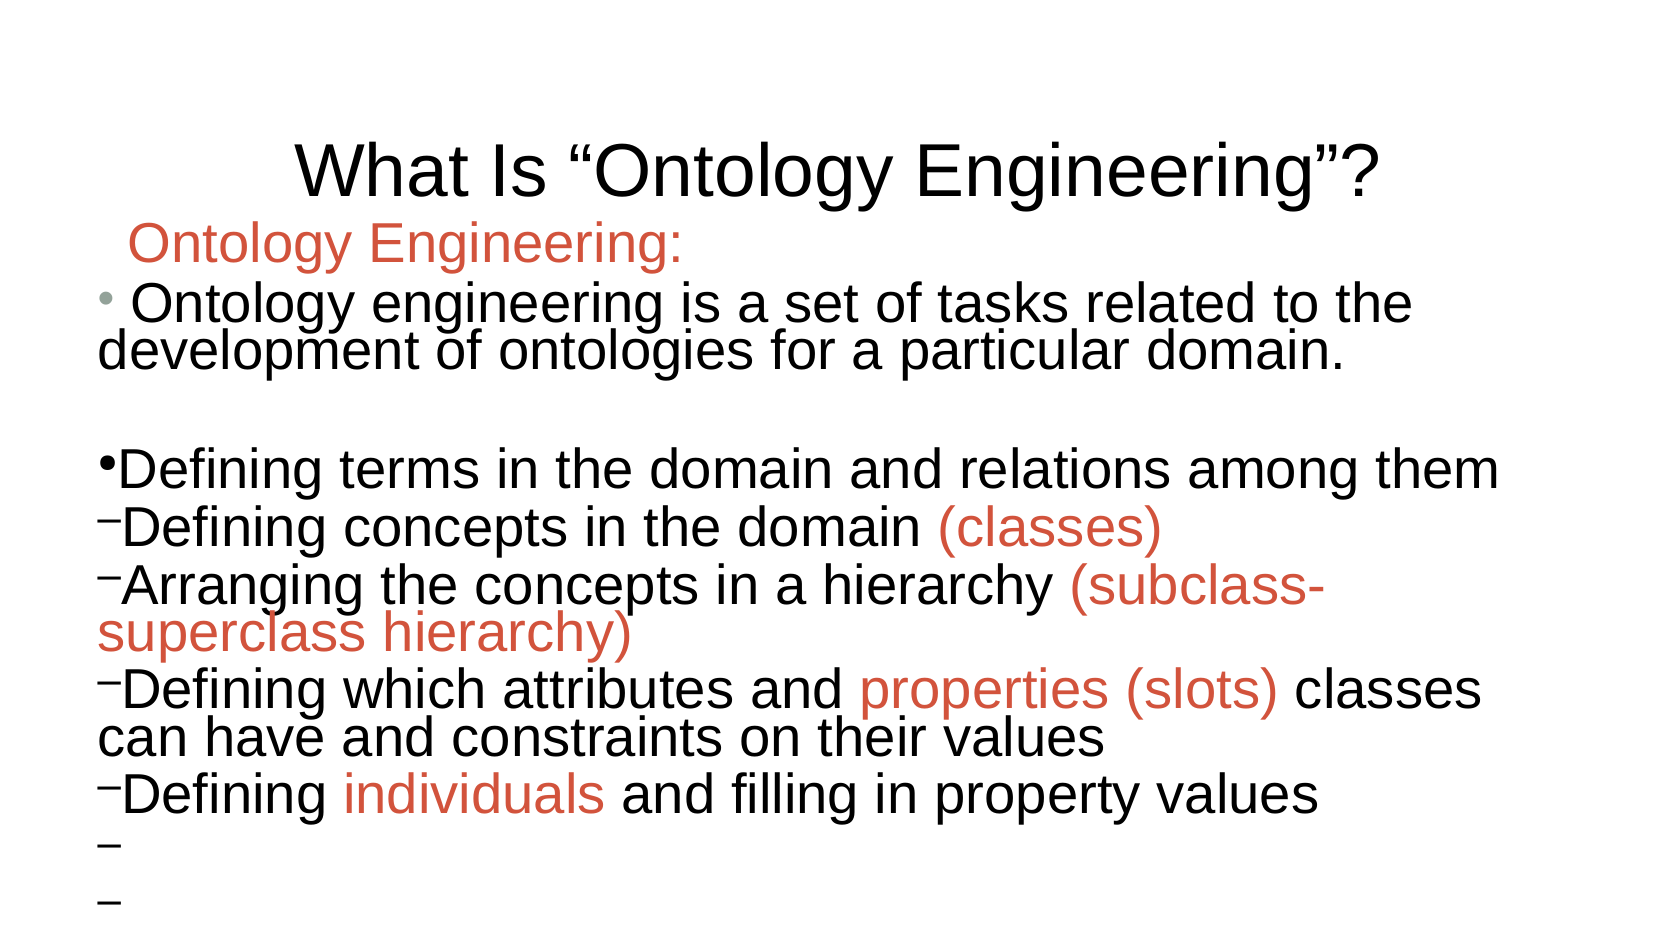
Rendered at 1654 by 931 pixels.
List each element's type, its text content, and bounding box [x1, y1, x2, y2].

list Ontology Engineering: Ontology engineering is a set of tasks related to the development of ontologies for a particular domain. Defining terms in the domain and relations among them Defining concepts in the domain (classes) Arranging the concepts in a hierarchy (subclass-superclass hierarchy) Defining which attributes and properties (slots) classes can have and constraints on their values Defining individuals and filling in property values [82, 216, 1571, 879]
title What Is “Ontology Engineering”? [57, 114, 1620, 202]
